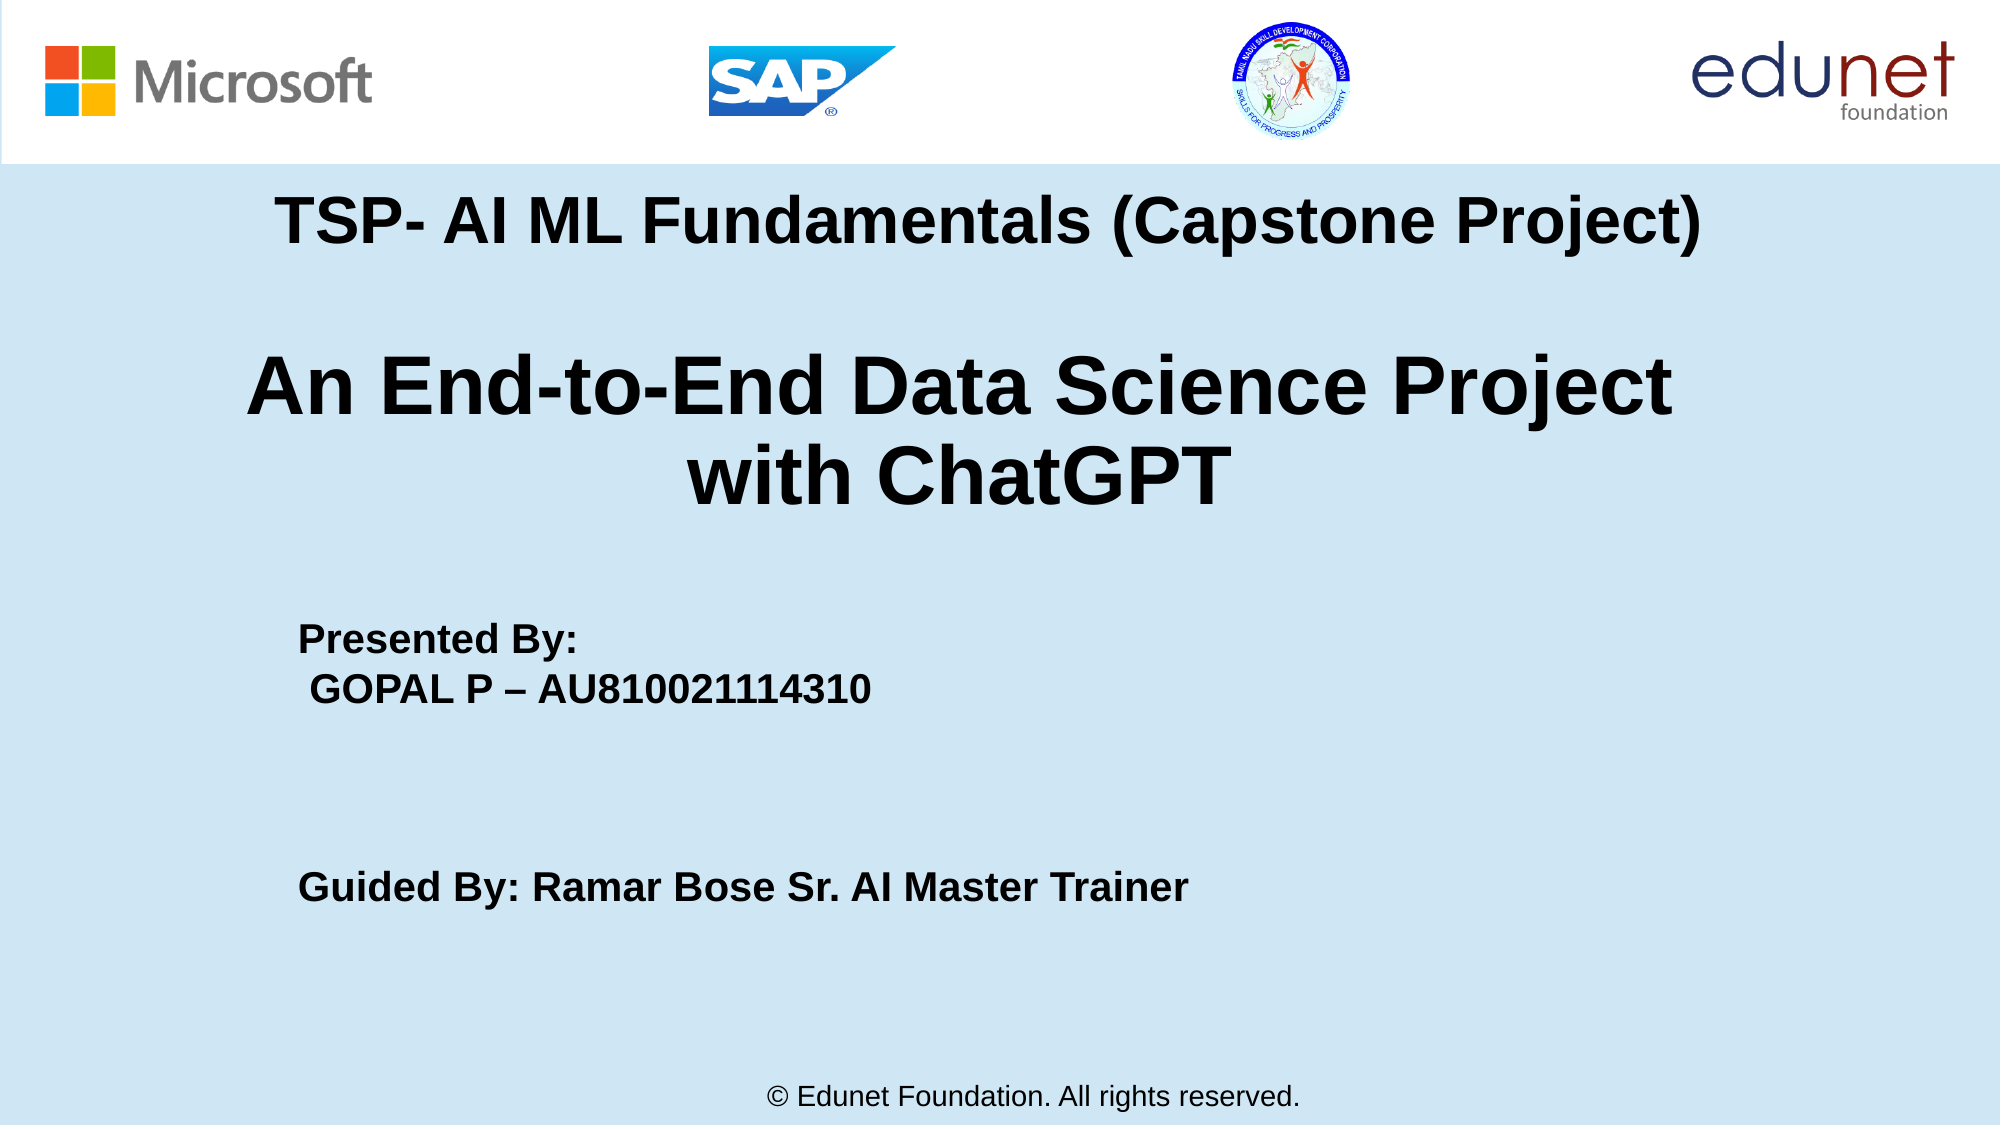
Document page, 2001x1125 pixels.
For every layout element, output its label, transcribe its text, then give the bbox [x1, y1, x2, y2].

picture [1232, 22, 1350, 140]
picture [1686, 37, 1957, 125]
text_box Guided By: Ramar Bose Sr. AI Master Trainer [282, 852, 1638, 918]
picture [709, 48, 896, 116]
text_box TSP- AI ML Fundamentals (Capstone Project) [0, 169, 2000, 265]
text_box Presented By: GOPAL P – AU810021114310 [282, 604, 1766, 720]
footer © Edunet Foundation. All rights reserved. [696, 1065, 1372, 1125]
title An End-to-End Data Science Project with ChatGPT [210, 370, 1711, 531]
picture [45, 46, 372, 116]
